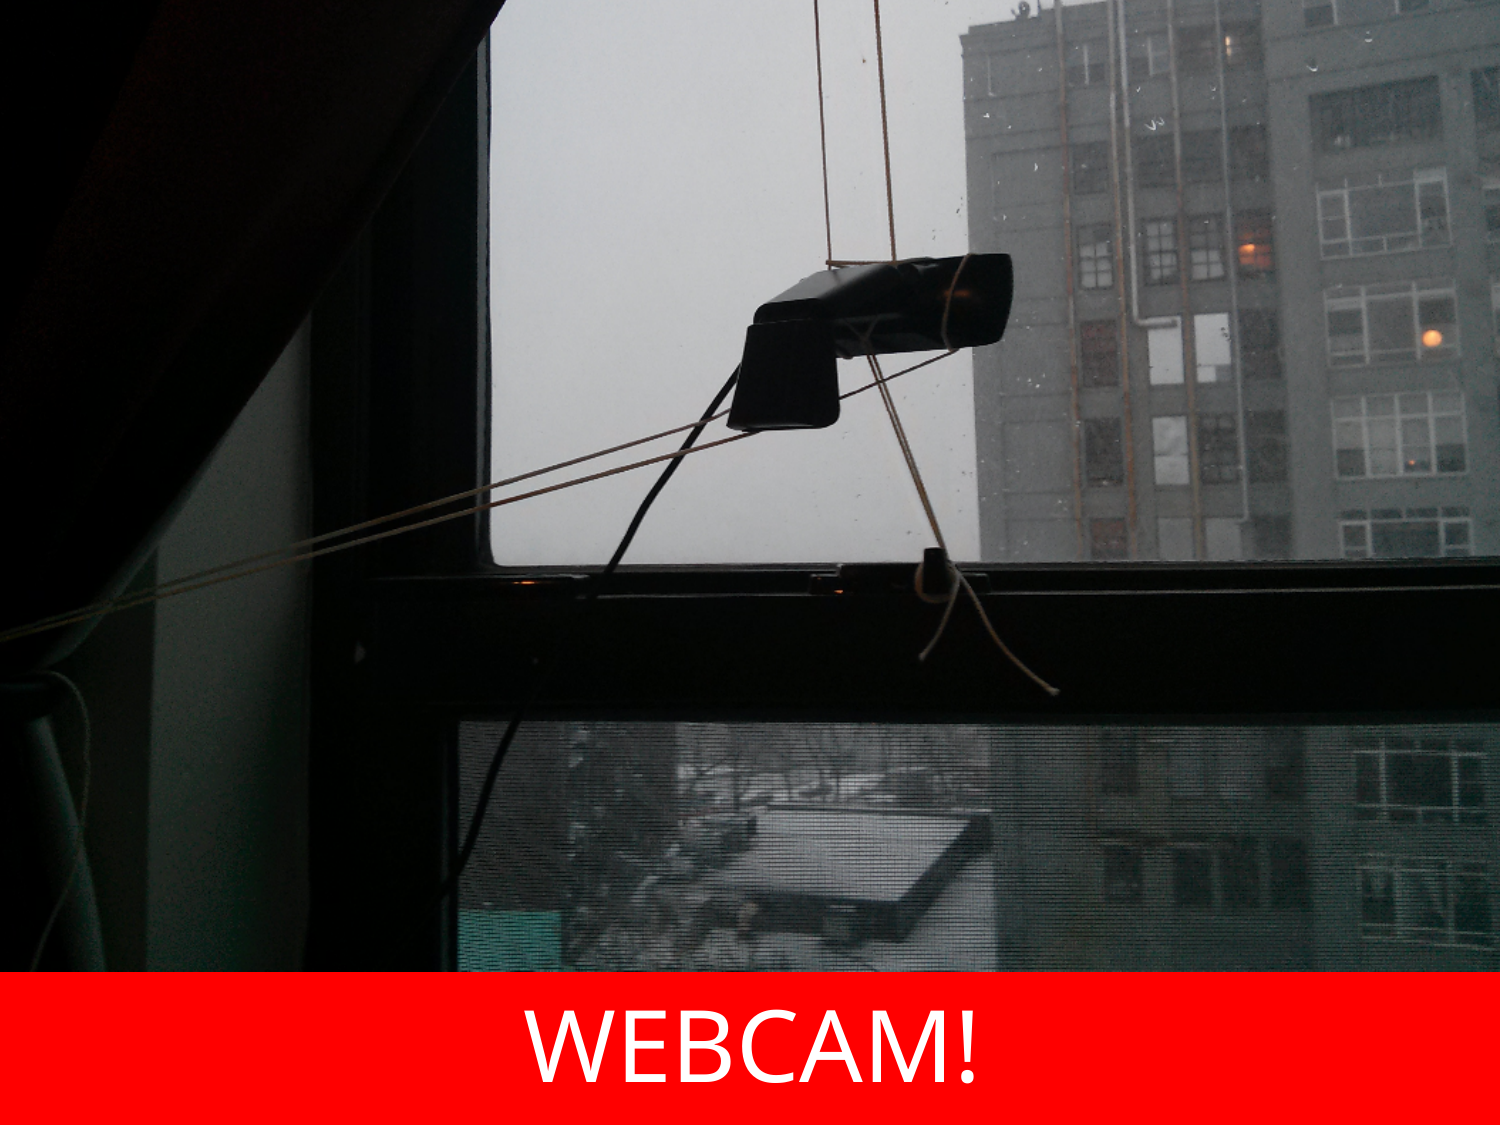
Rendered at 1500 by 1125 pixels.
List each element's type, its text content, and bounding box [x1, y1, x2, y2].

list WEBCAM! [28, 974, 1478, 1111]
picture [0, 0, 1500, 972]
